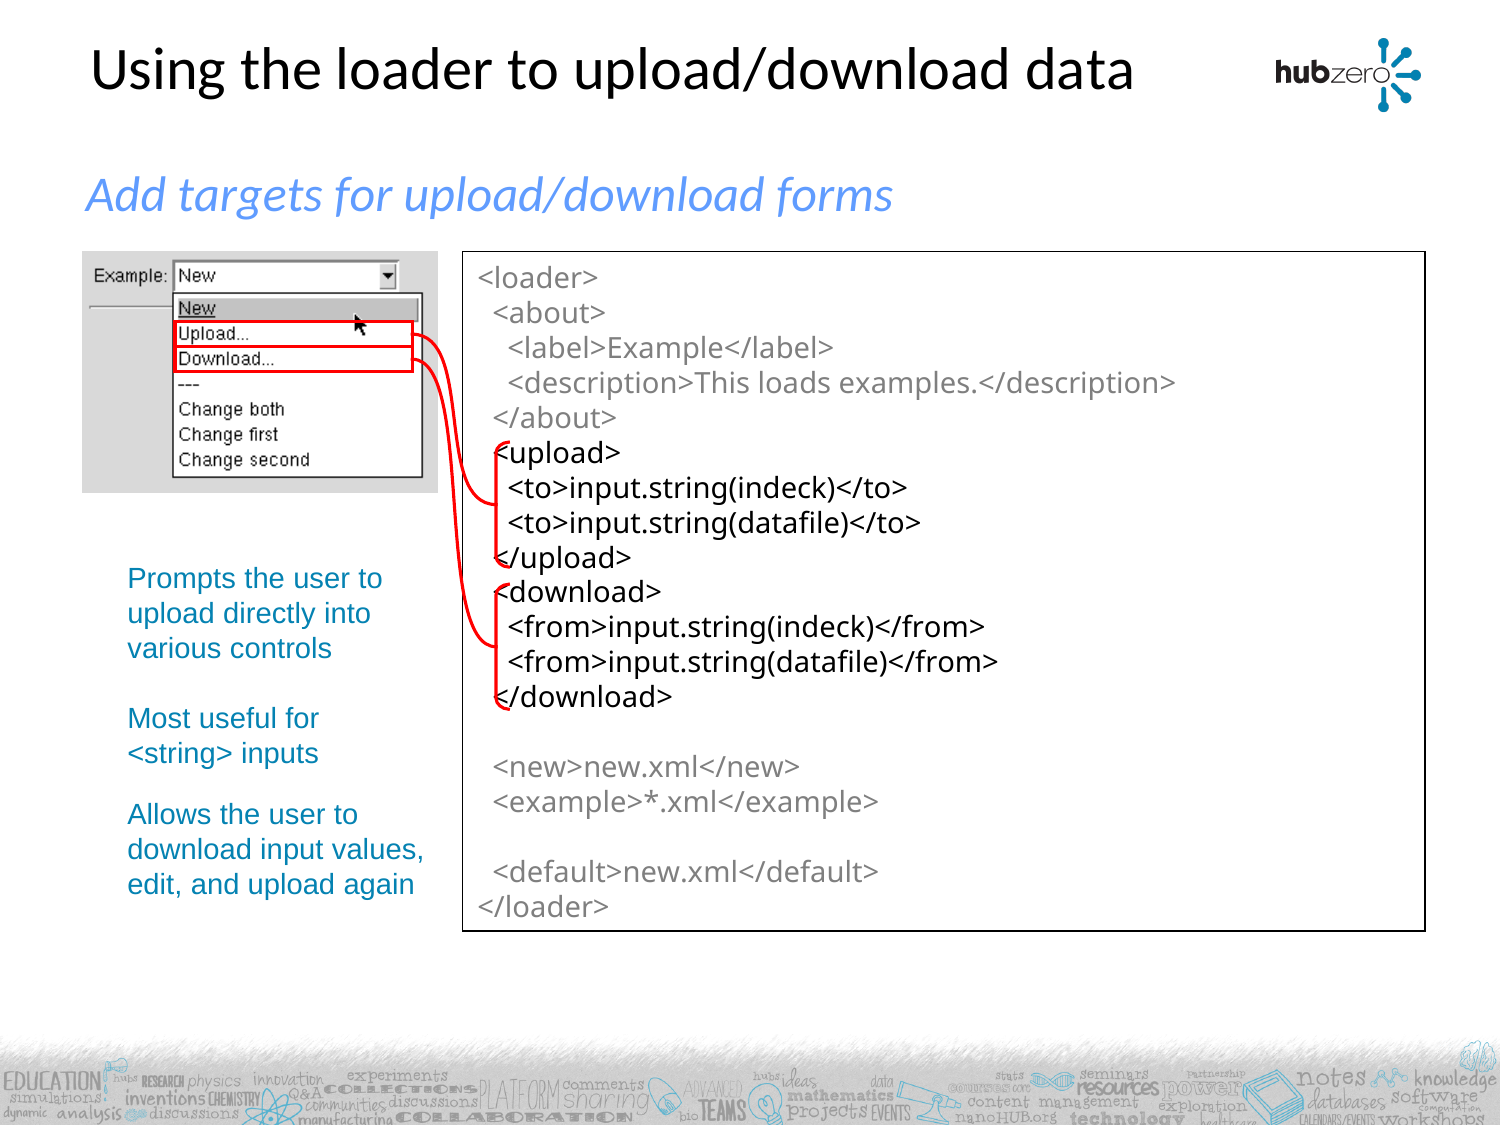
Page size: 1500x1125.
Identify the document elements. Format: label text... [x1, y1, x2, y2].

text_box Prompts the user to upload directly into various controls Most useful for <string> inputs [112, 551, 399, 777]
text_box Allows the user to download input values, edit, and upload again [112, 787, 441, 908]
chart [177, 323, 411, 345]
picture [0, 1034, 1500, 1125]
picture [1272, 35, 1424, 115]
text_box Add targets for upload/download forms [71, 154, 910, 230]
text_box Using the loader to upload/download data [75, 12, 1249, 118]
chart [414, 336, 438, 379]
chart [177, 348, 411, 370]
chart [82, 251, 438, 493]
text_box <loader> <about> <label>Example</label> <description>This loads examples.</description> </about> <upload> <to>input.string(indeck)</to> <to>input.string(datafile)</to> </upload> <download> <from>input.string(indeck)</from> <from>input.string(datafile)</from> </download> <new>new.xml</new> <example>*.xml</example> <default>new.xml</default> </loader> [462, 251, 1426, 932]
